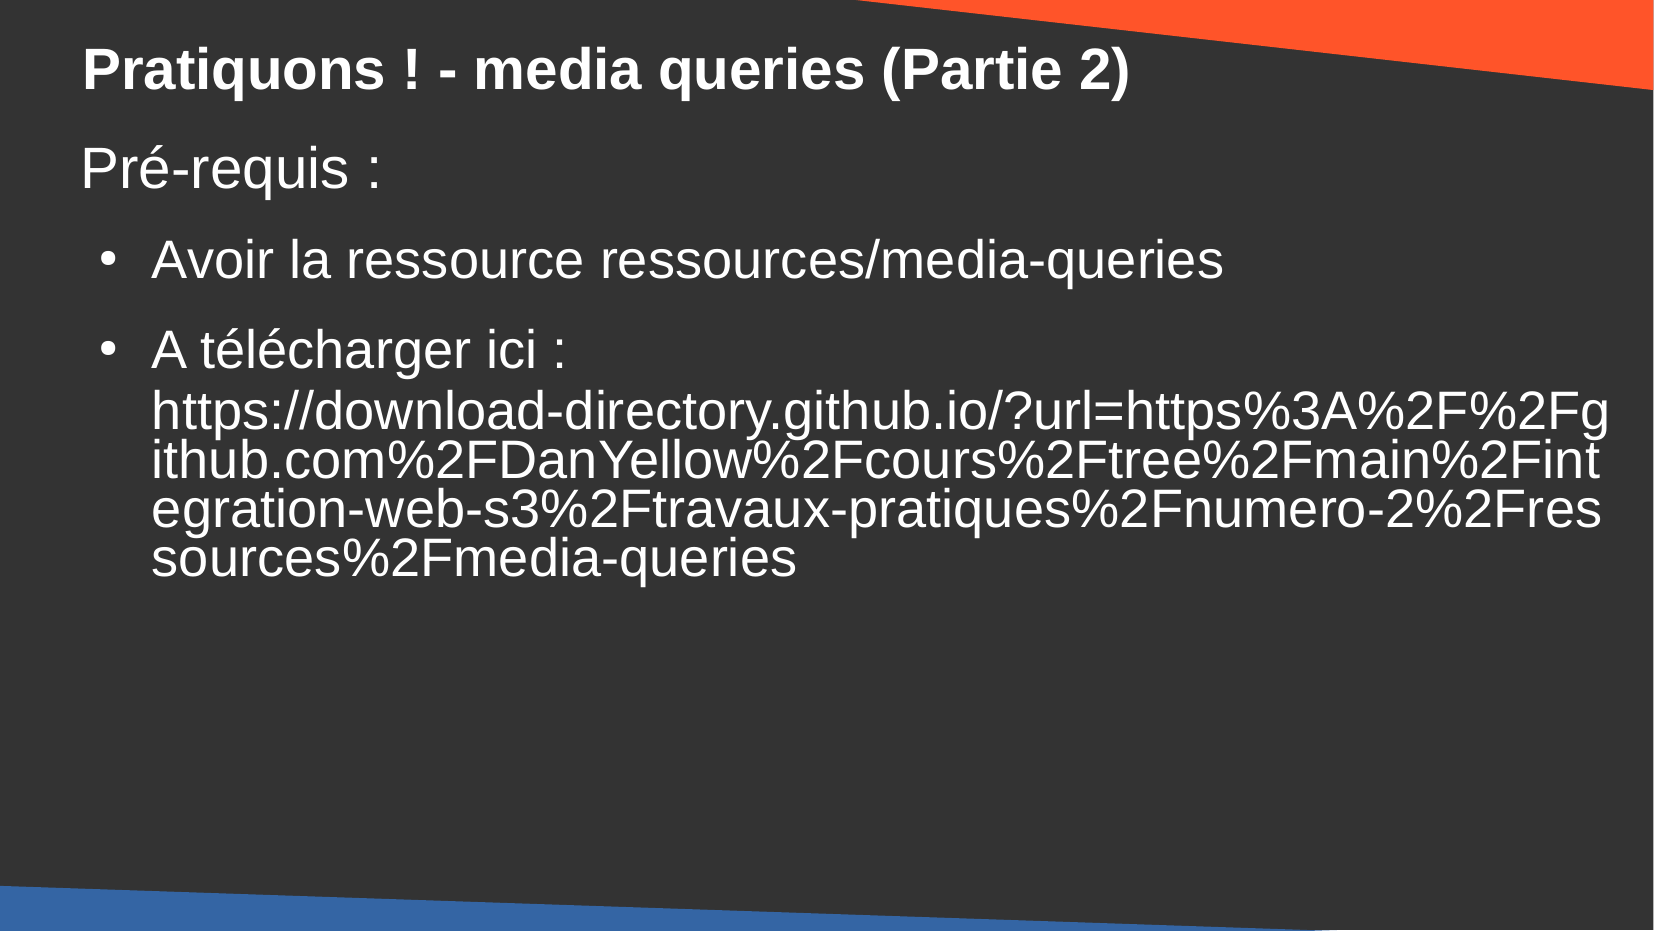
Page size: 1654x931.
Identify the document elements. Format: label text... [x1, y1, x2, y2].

list Pré-requis : Avoir la ressource ressources/media-queries A télécharger ici : https://download-directory.github.io/?url=https%3A%2F%2Fgithub.com%2FDanYellow%2Fcours%2Ftree%2Fmain%2Fintegration-web-s3%2Ftravaux-pratiques%2Fnumero-2%2Fressources%2Fmedia-queries [80, 135, 1620, 650]
title Pratiquons ! - media queries (Partie 2) [82, 37, 1571, 114]
text_box [855, 0, 1654, 91]
text_box [0, 885, 1337, 931]
